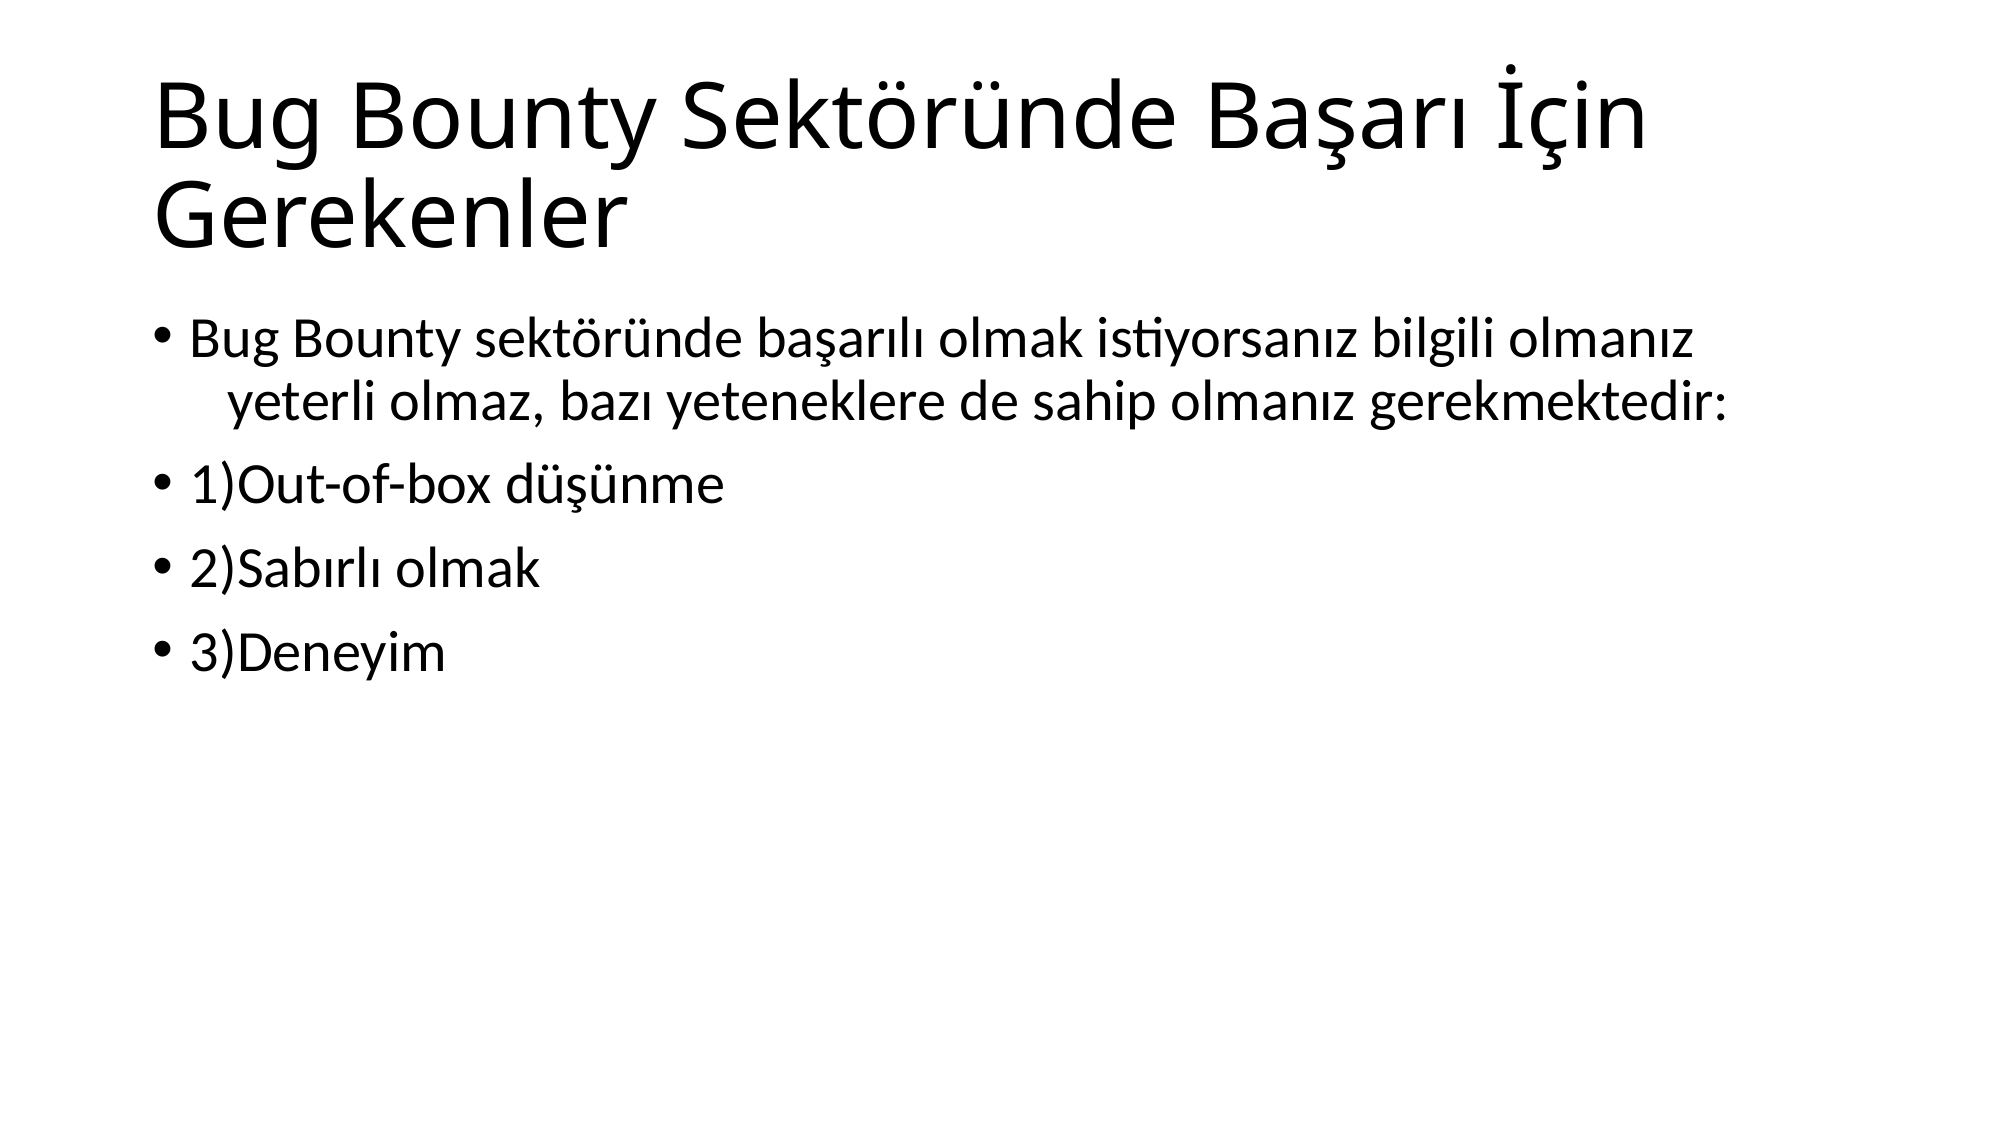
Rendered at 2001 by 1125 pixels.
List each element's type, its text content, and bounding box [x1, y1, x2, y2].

list Bug Bounty sektöründe başarılı olmak istiyorsanız bilgili olmanız yeterli olmaz, bazı yeteneklere de sahip olmanız gerekmektedir: 1)Out-of-box düşünme 2)Sabırlı olmak 3)Deneyim [137, 299, 1863, 1014]
title Bug Bounty Sektöründe Başarı İçin Gerekenler [137, 59, 1863, 278]
